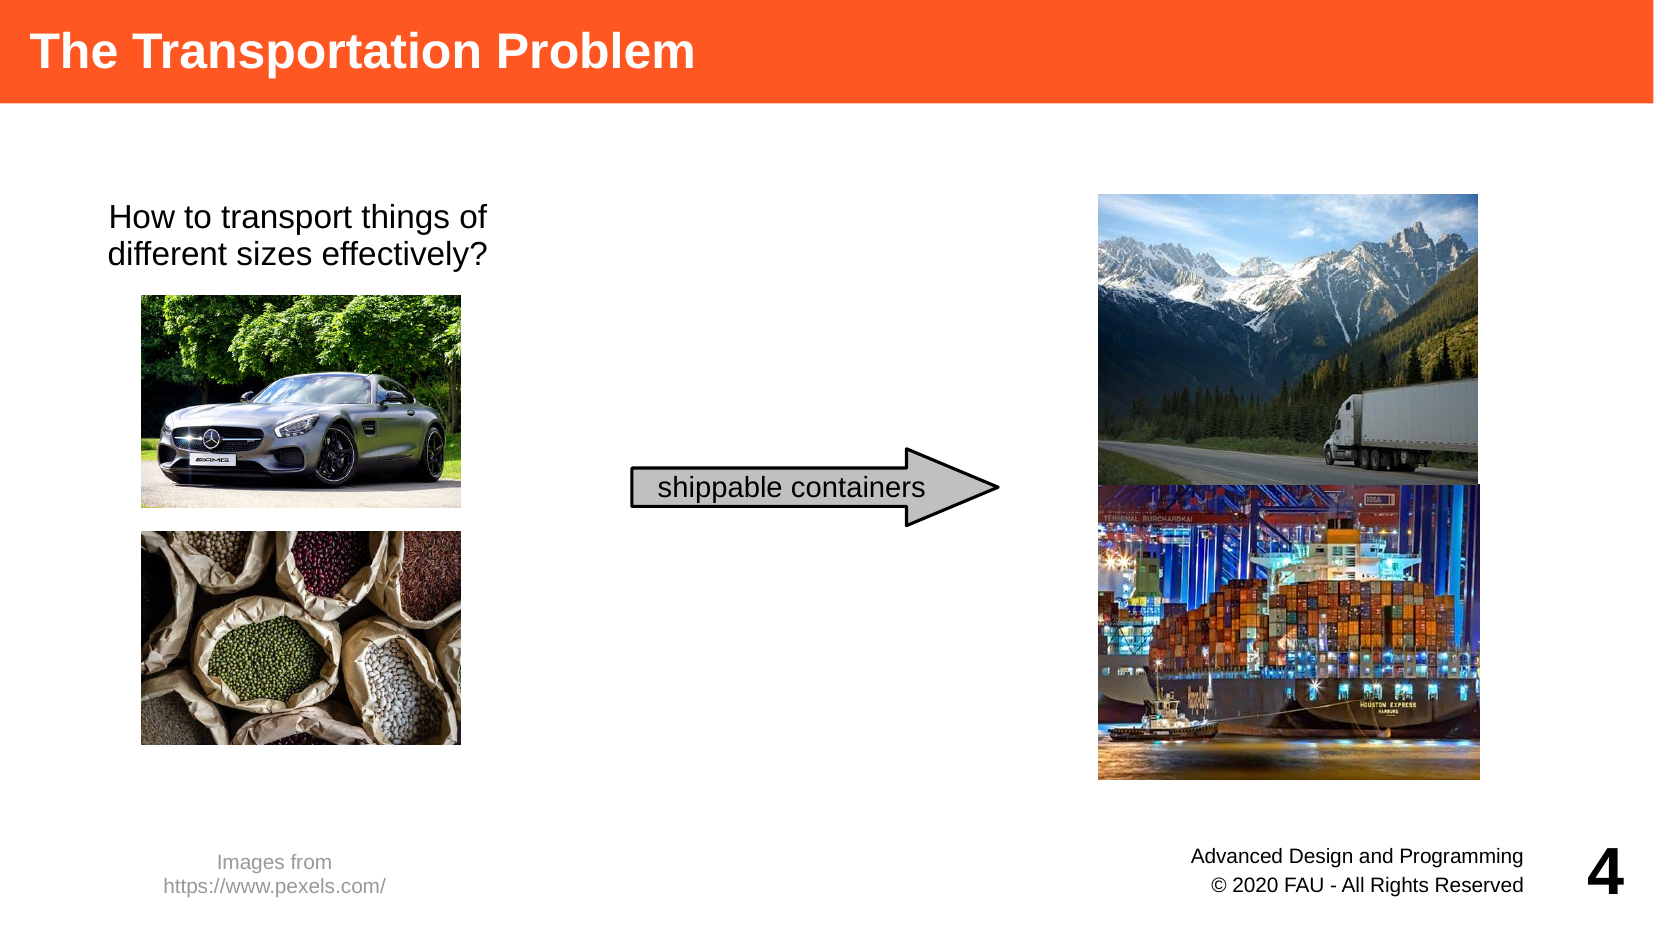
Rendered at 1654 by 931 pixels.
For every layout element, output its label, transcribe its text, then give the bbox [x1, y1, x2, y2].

picture [1098, 194, 1480, 780]
text_box How to transport things of different sizes effectively? [82, 171, 514, 301]
text_box Images from https://www.pexels.com/ [124, 839, 426, 910]
picture [141, 531, 461, 745]
title The Transportation Problem [0, 0, 1654, 104]
picture [141, 301, 461, 508]
text_box shippable containers [631, 448, 999, 526]
